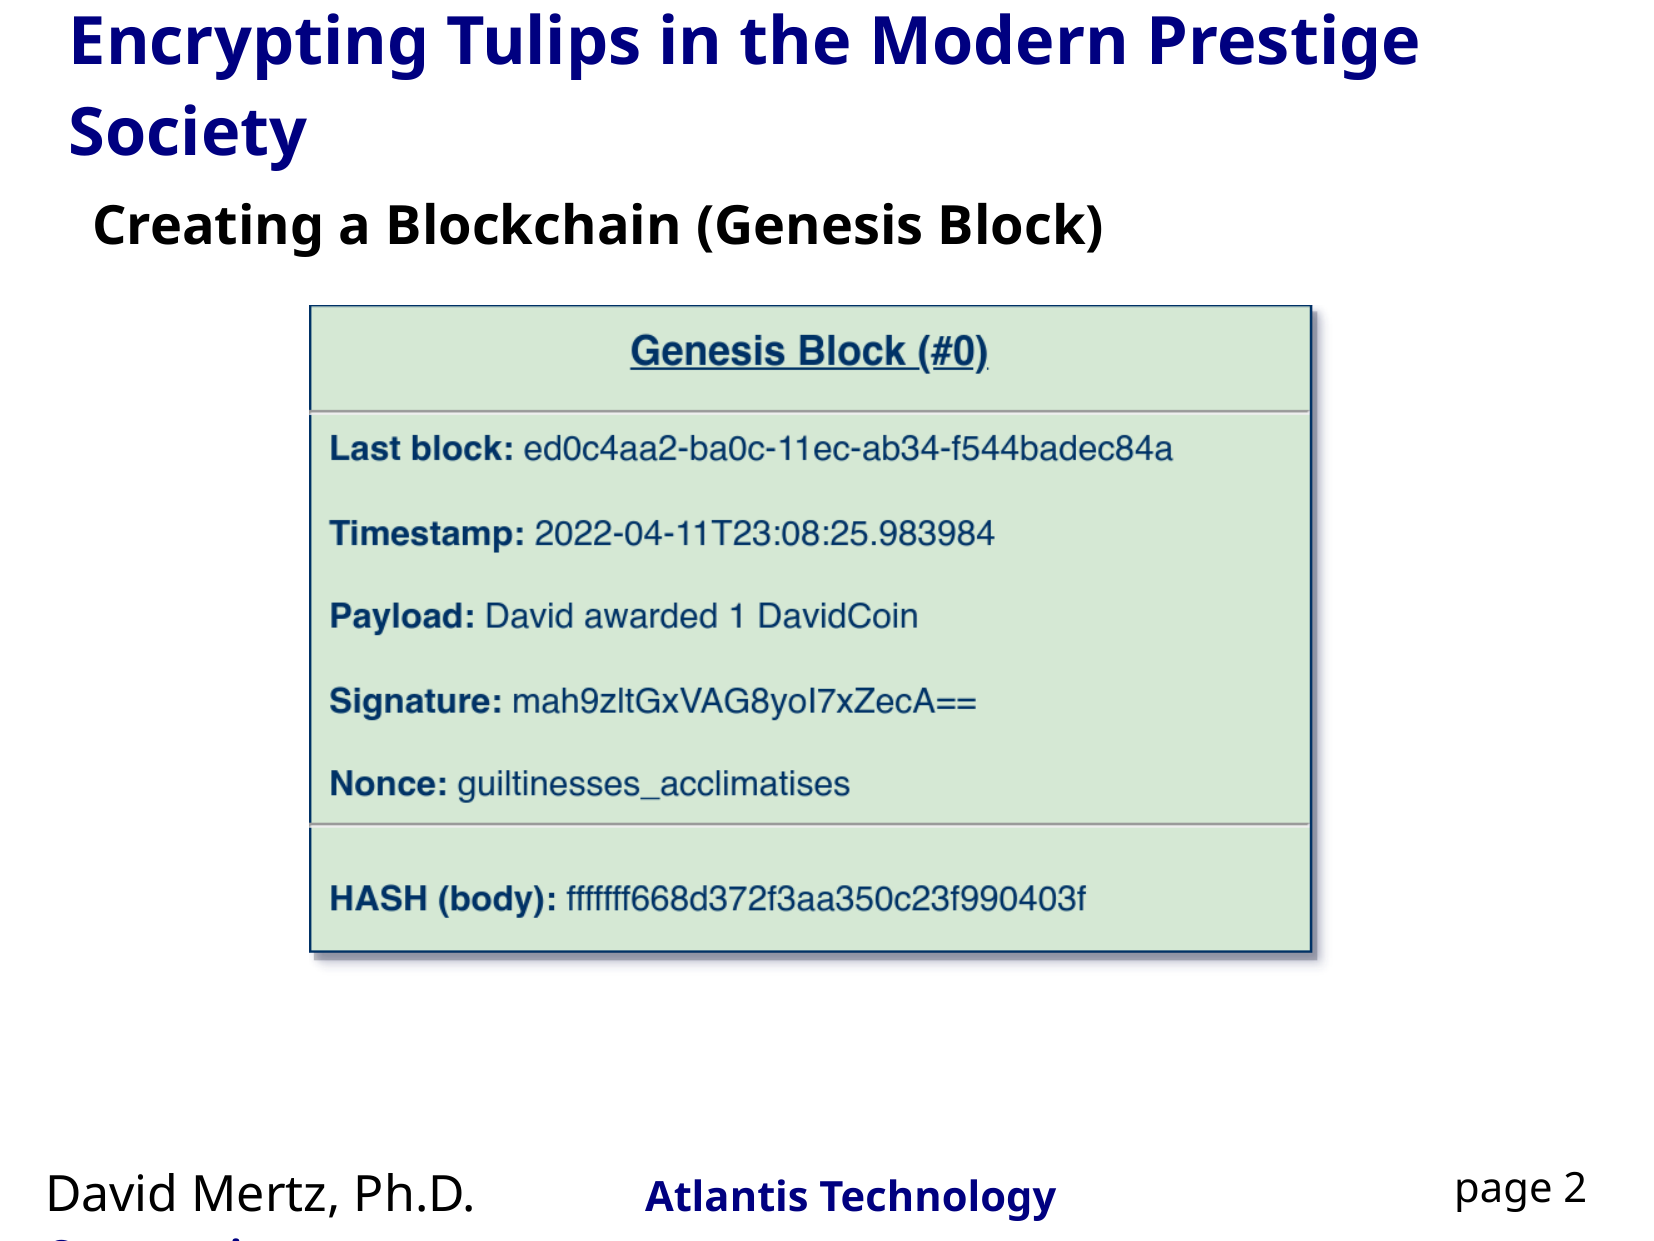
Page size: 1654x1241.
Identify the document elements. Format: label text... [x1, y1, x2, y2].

list Creating a Blockchain (Genesis Block) [92, 186, 1561, 255]
picture [309, 305, 1345, 1003]
